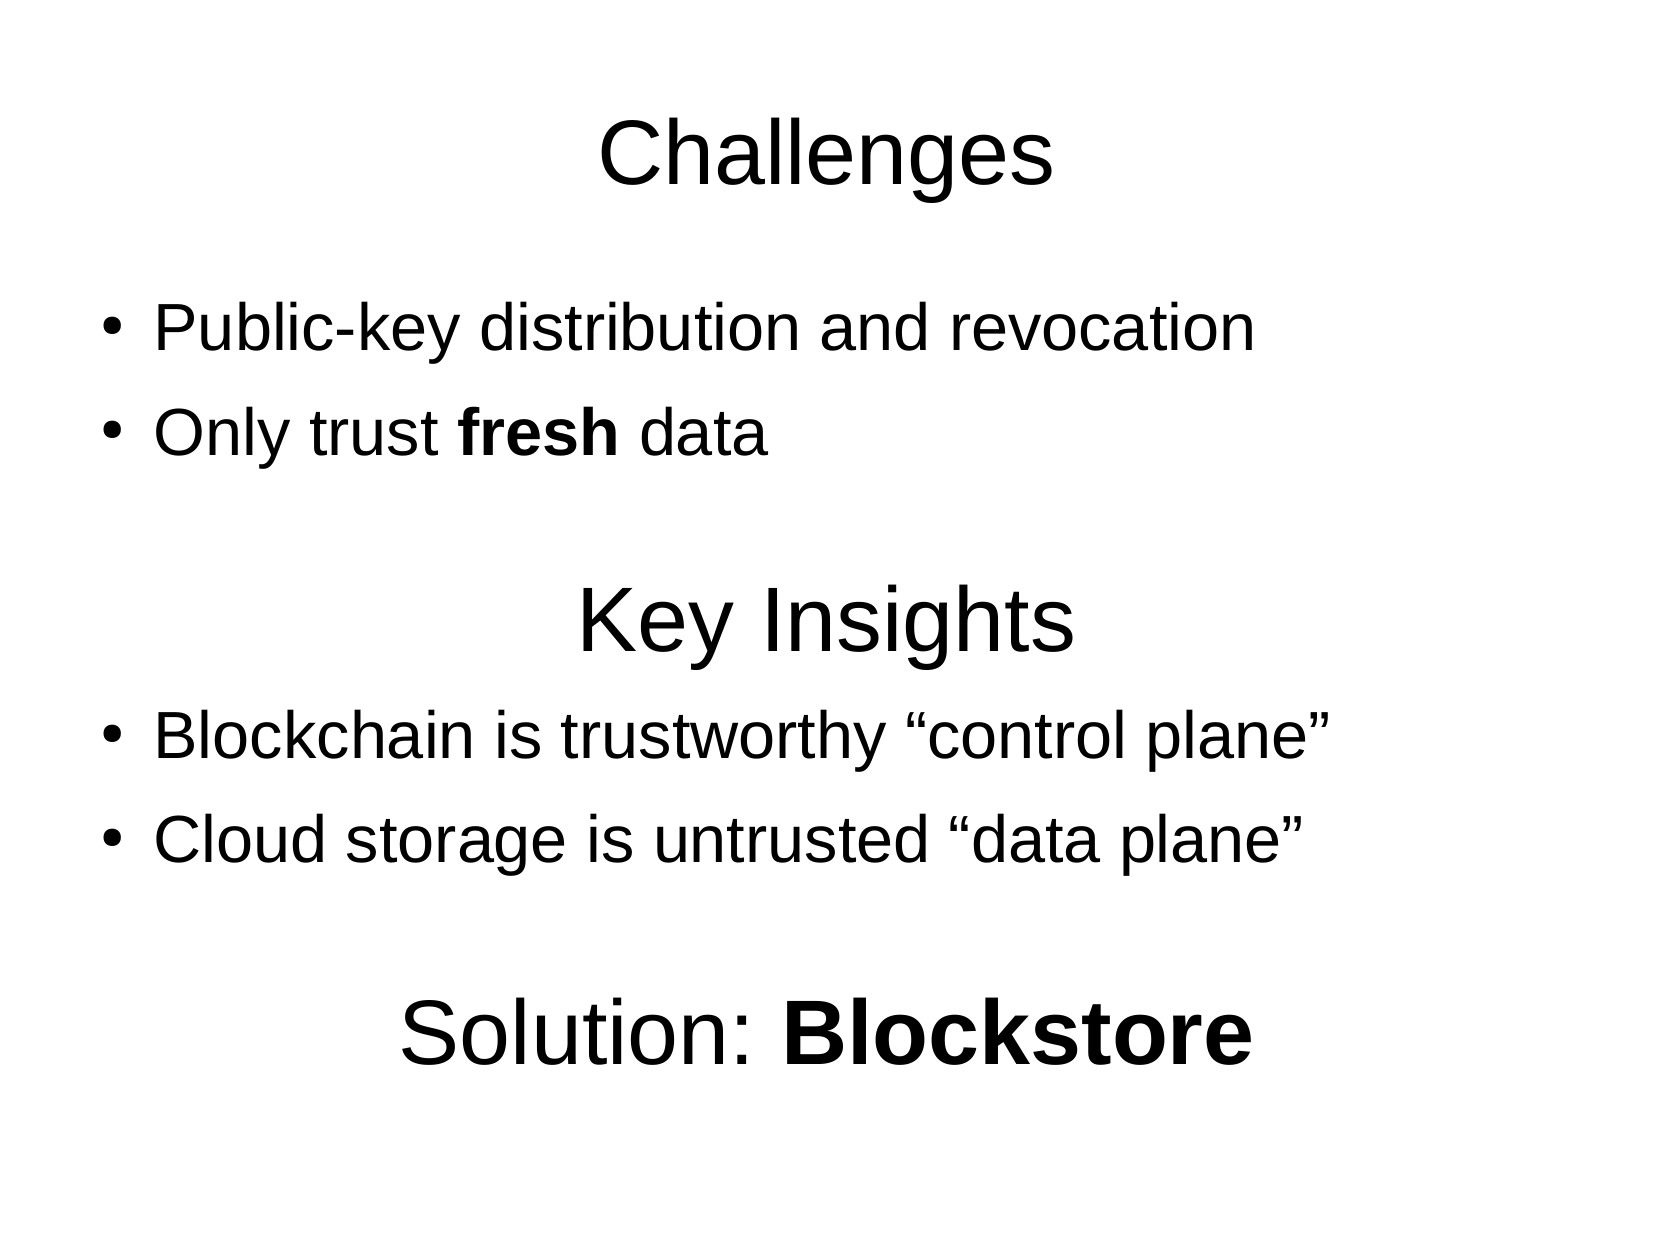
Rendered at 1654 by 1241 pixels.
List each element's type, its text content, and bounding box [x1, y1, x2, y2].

title Solution: Blockstore [82, 929, 1571, 1137]
title Challenges [82, 49, 1571, 257]
title Key Insights [82, 515, 1571, 697]
list Public-key distribution and revocation Only trust fresh data [82, 290, 1571, 515]
list Blockchain is trustworthy “control plane” Cloud storage is untrusted “data plane” [82, 697, 1571, 929]
